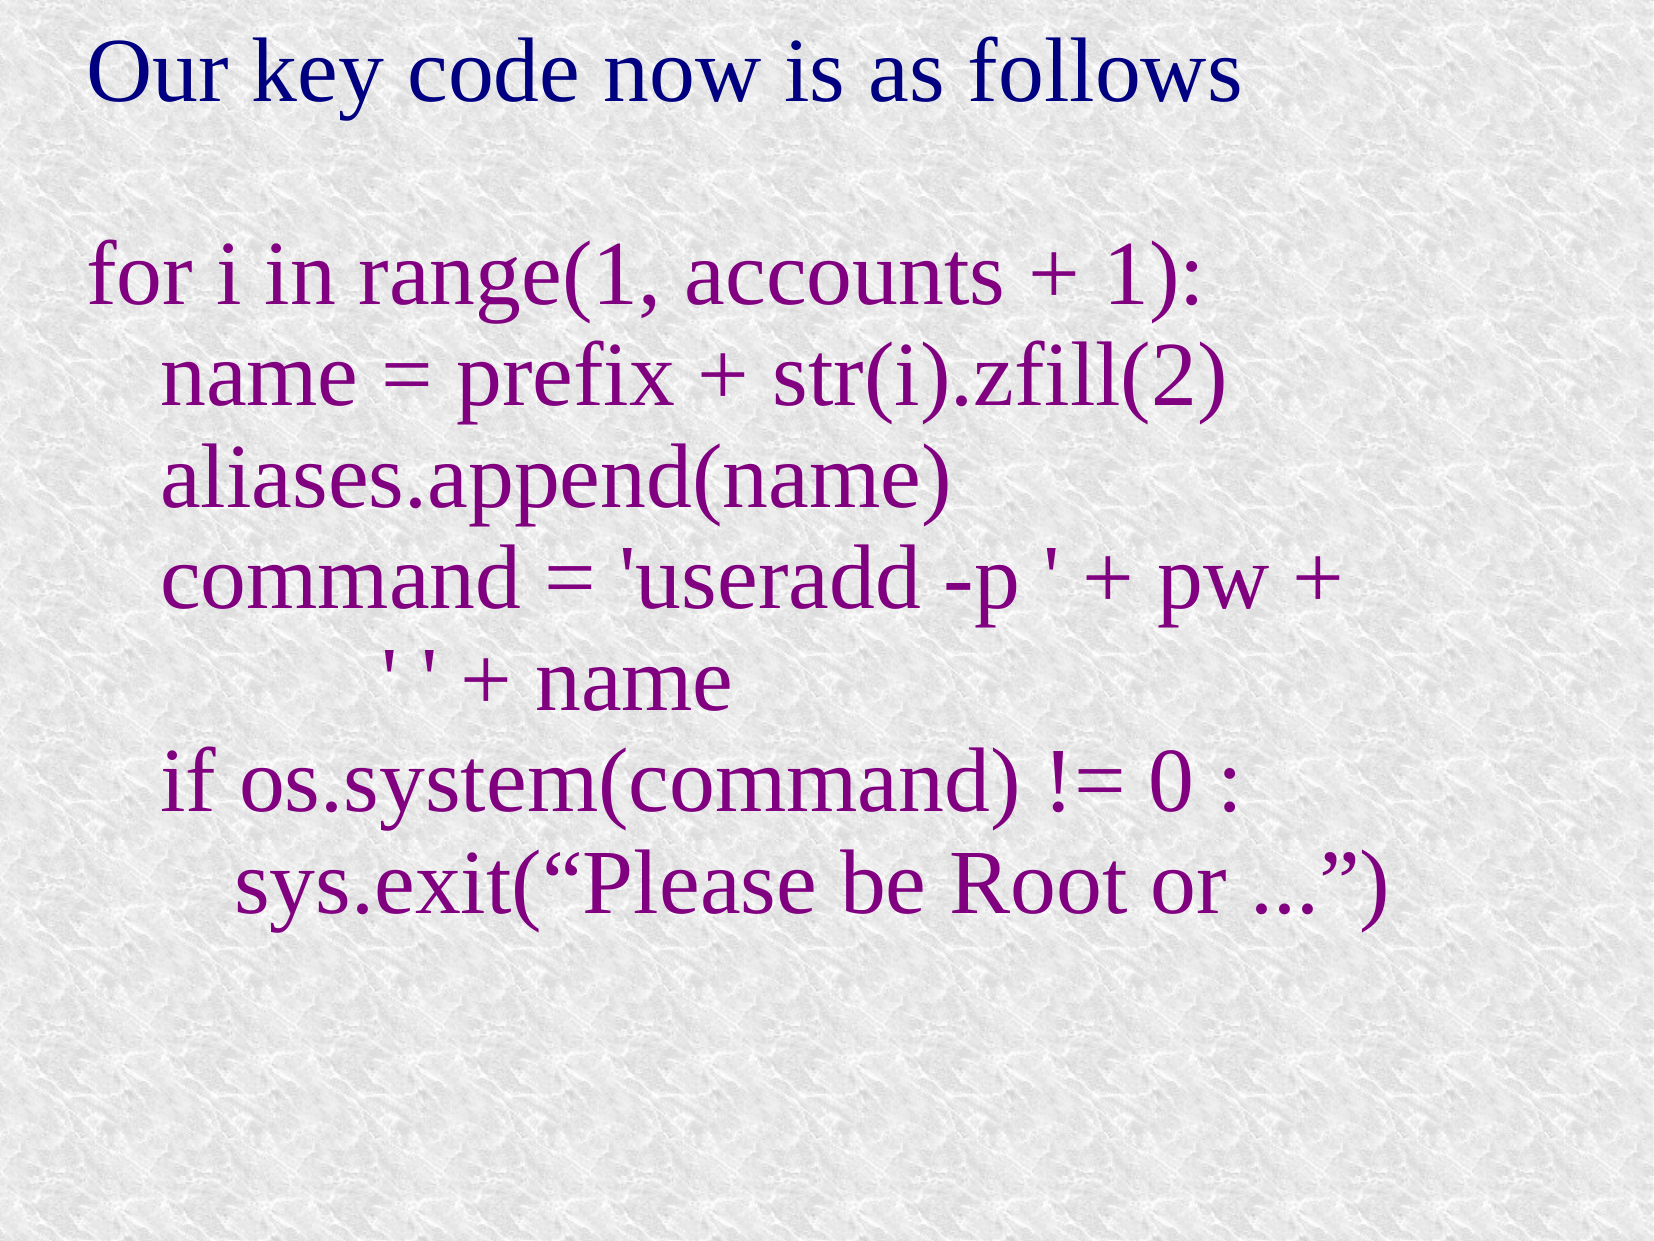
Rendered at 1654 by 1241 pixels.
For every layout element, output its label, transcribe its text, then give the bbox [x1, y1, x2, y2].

title Our key code now is as follows for i in range(1, accounts + 1): name = prefix + str(i).zfill(2) aliases.append(name) command = 'useradd -p ' + pw + ' ' + name if os.system(command) != 0 : sys.exit(“Please be Root or ...”) [86, 0, 1499, 1084]
picture [0, 0, 1654, 1241]
